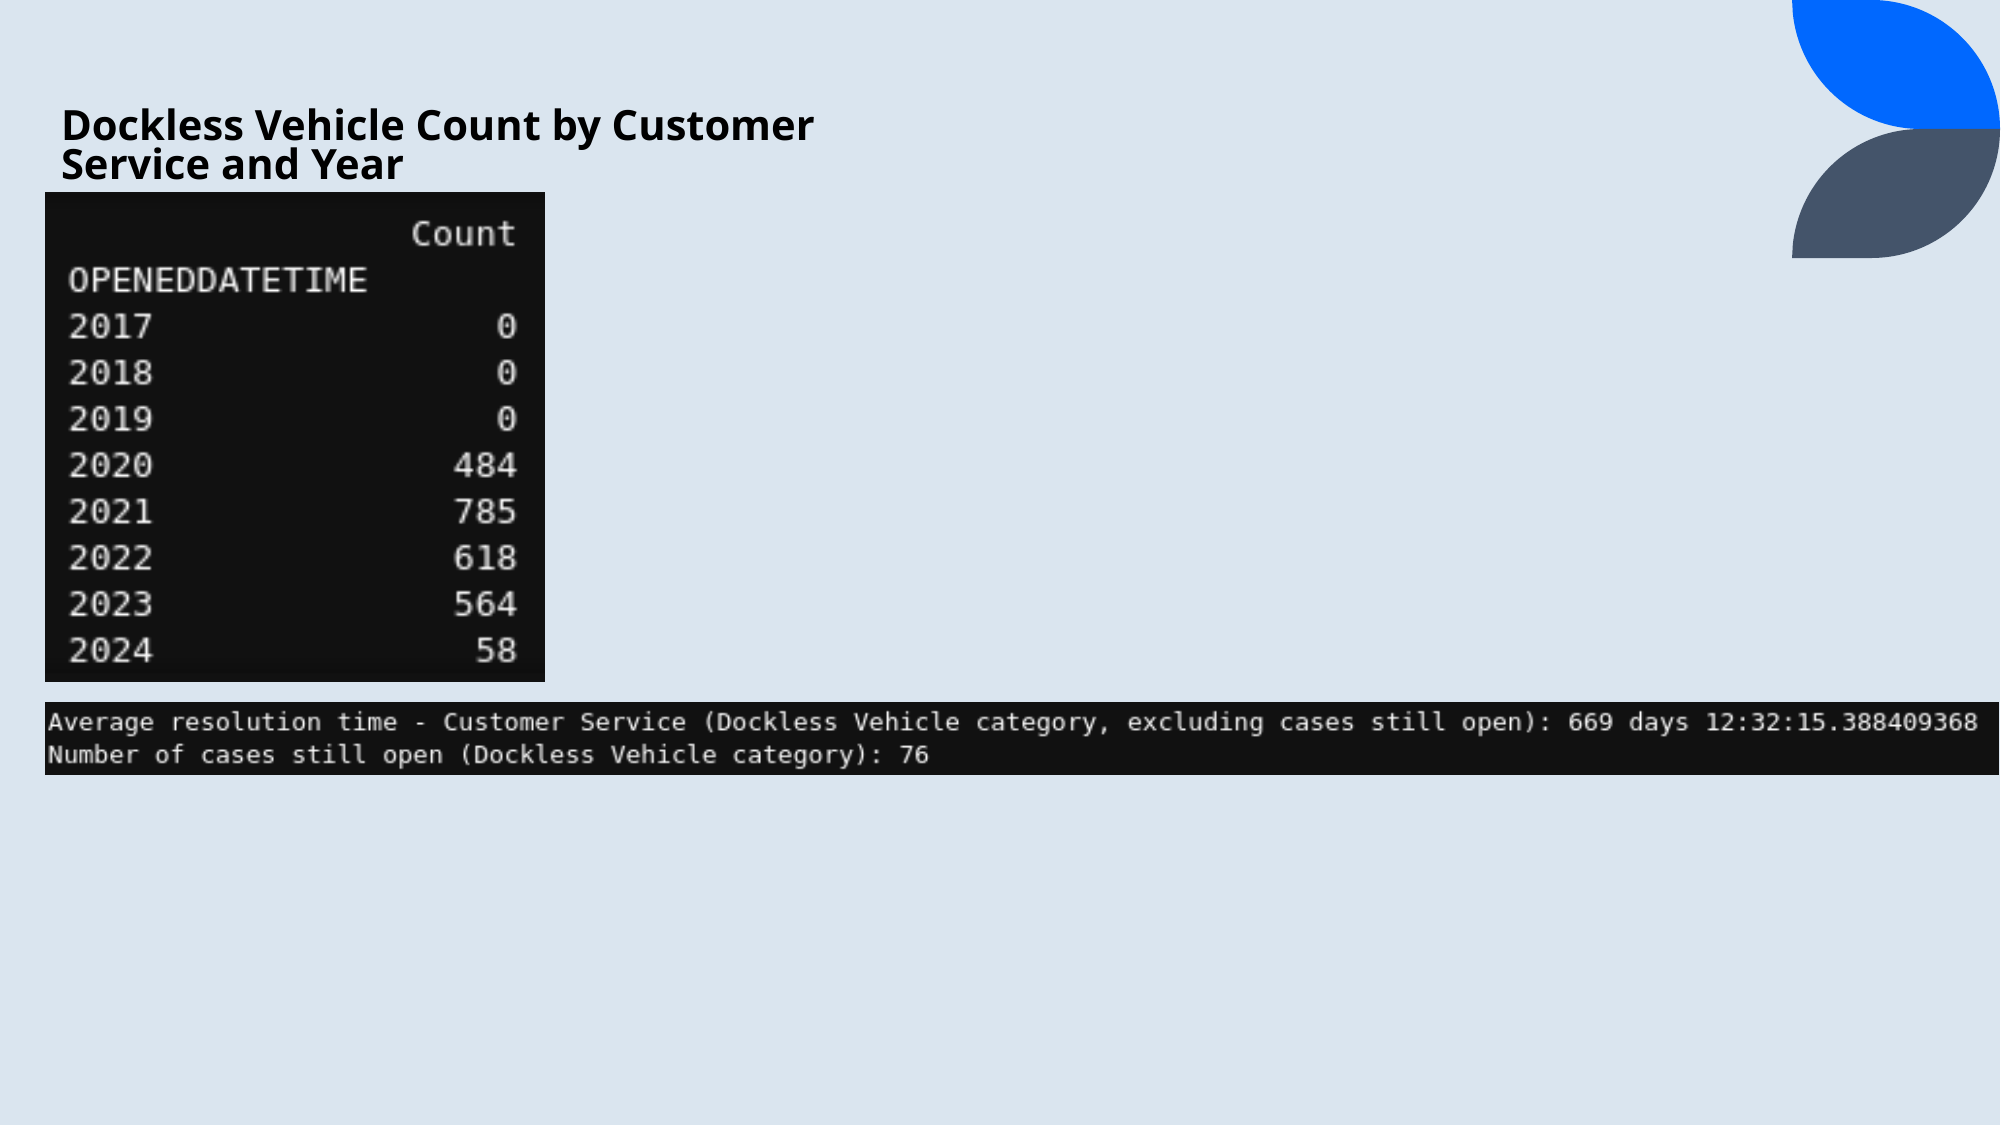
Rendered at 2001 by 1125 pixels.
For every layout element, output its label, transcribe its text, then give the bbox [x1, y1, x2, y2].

picture [45, 193, 545, 682]
picture [45, 702, 1999, 775]
title Dockless Vehicle Count by Customer Service and Year [46, 77, 874, 196]
